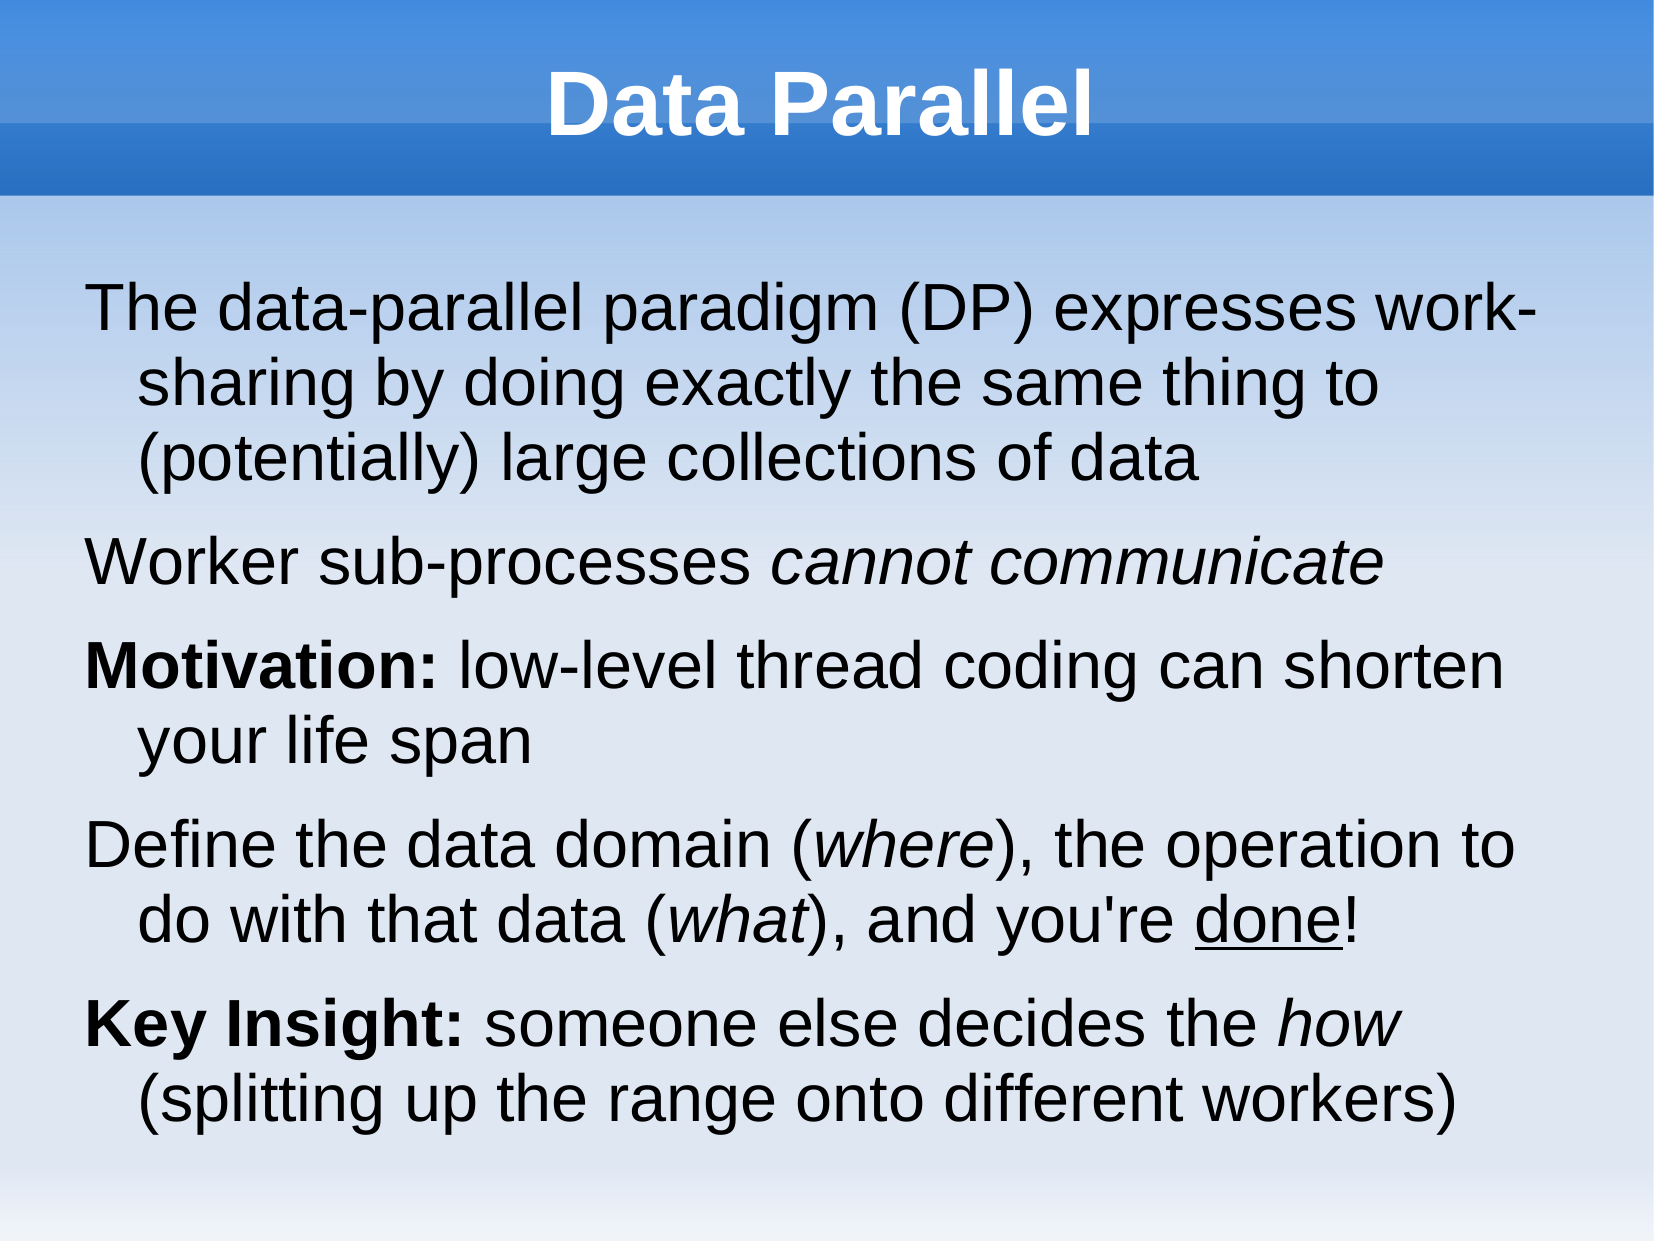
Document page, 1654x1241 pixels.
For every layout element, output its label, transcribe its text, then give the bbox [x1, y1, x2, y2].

list The data-parallel paradigm (DP) expresses work-sharing by doing exactly the same thing to (potentially) large collections of data Worker sub-processes cannot communicate Motivation: low-level thread coding can shorten your life span Define the data domain (where), the operation to do with that data (what), and you're done! Key Insight: someone else decides the how (splitting up the range onto different workers) [67, 270, 1587, 1197]
picture [0, 0, 1654, 1241]
title Data Parallel [76, 0, 1565, 208]
